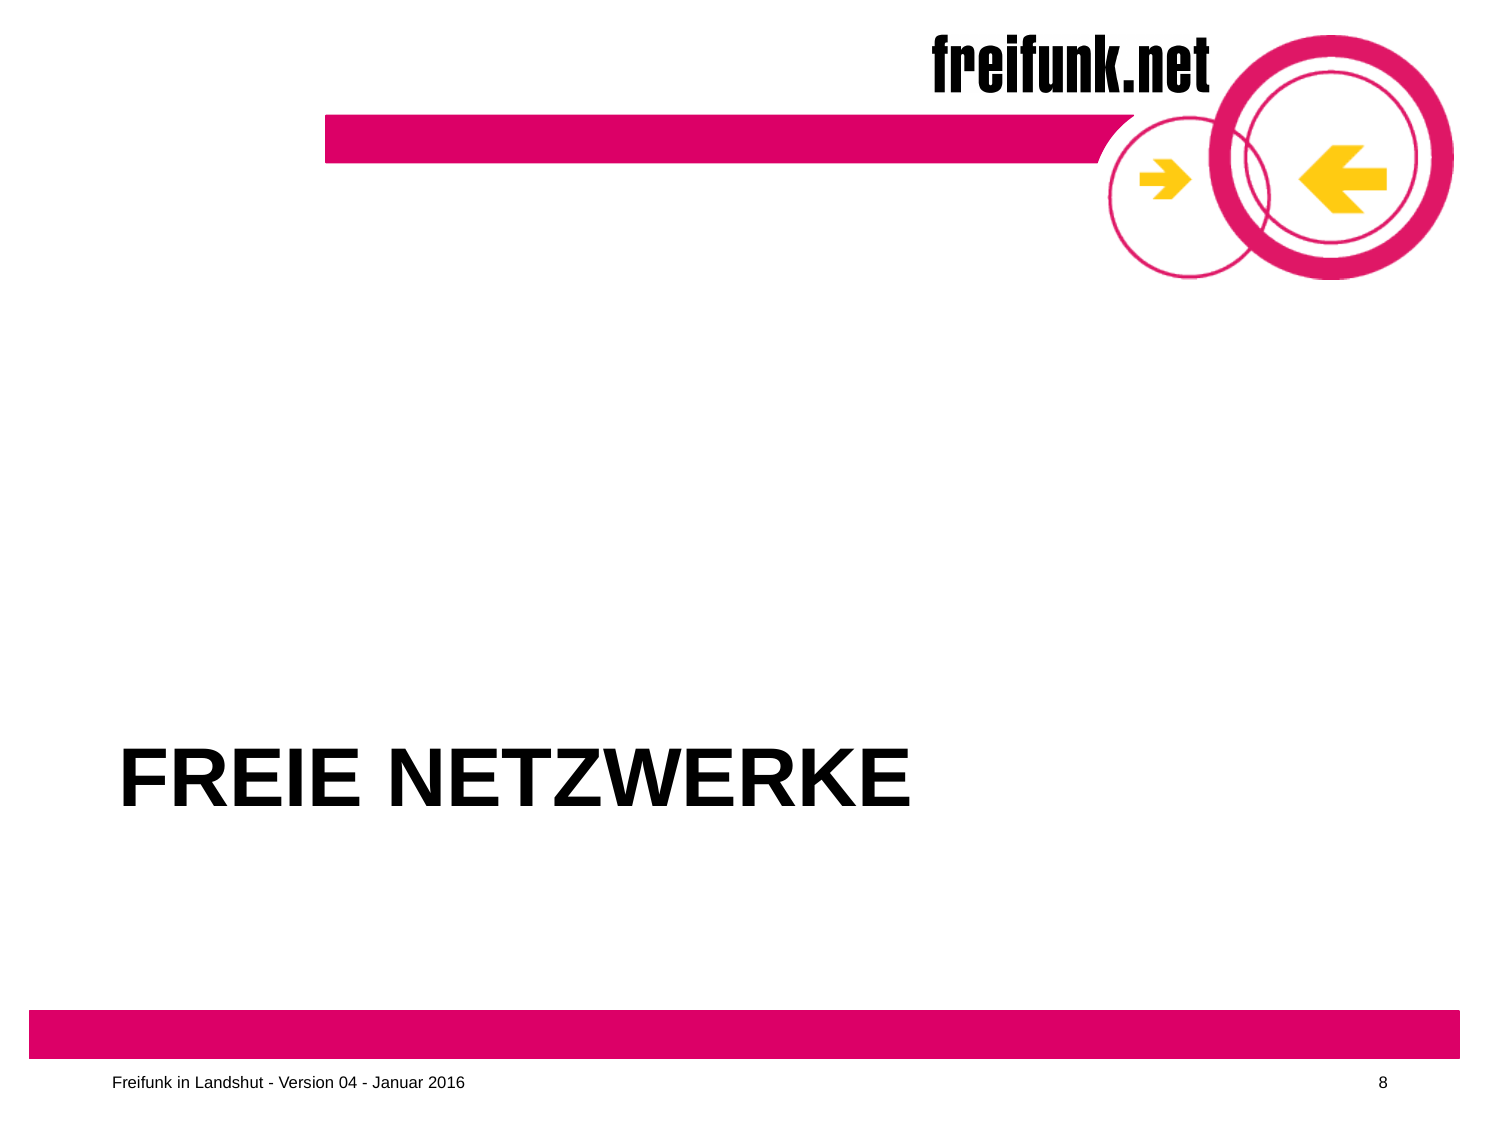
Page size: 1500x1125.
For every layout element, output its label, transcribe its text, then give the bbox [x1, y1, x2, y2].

slide_number <Foliennummer> [1107, 1058, 1388, 1106]
picture [932, 34, 1454, 280]
footer Freifunk in Landshut - Version 04 - Januar 2016 [112, 1058, 1090, 1106]
title Freie Netzwerke [118, 722, 1394, 947]
